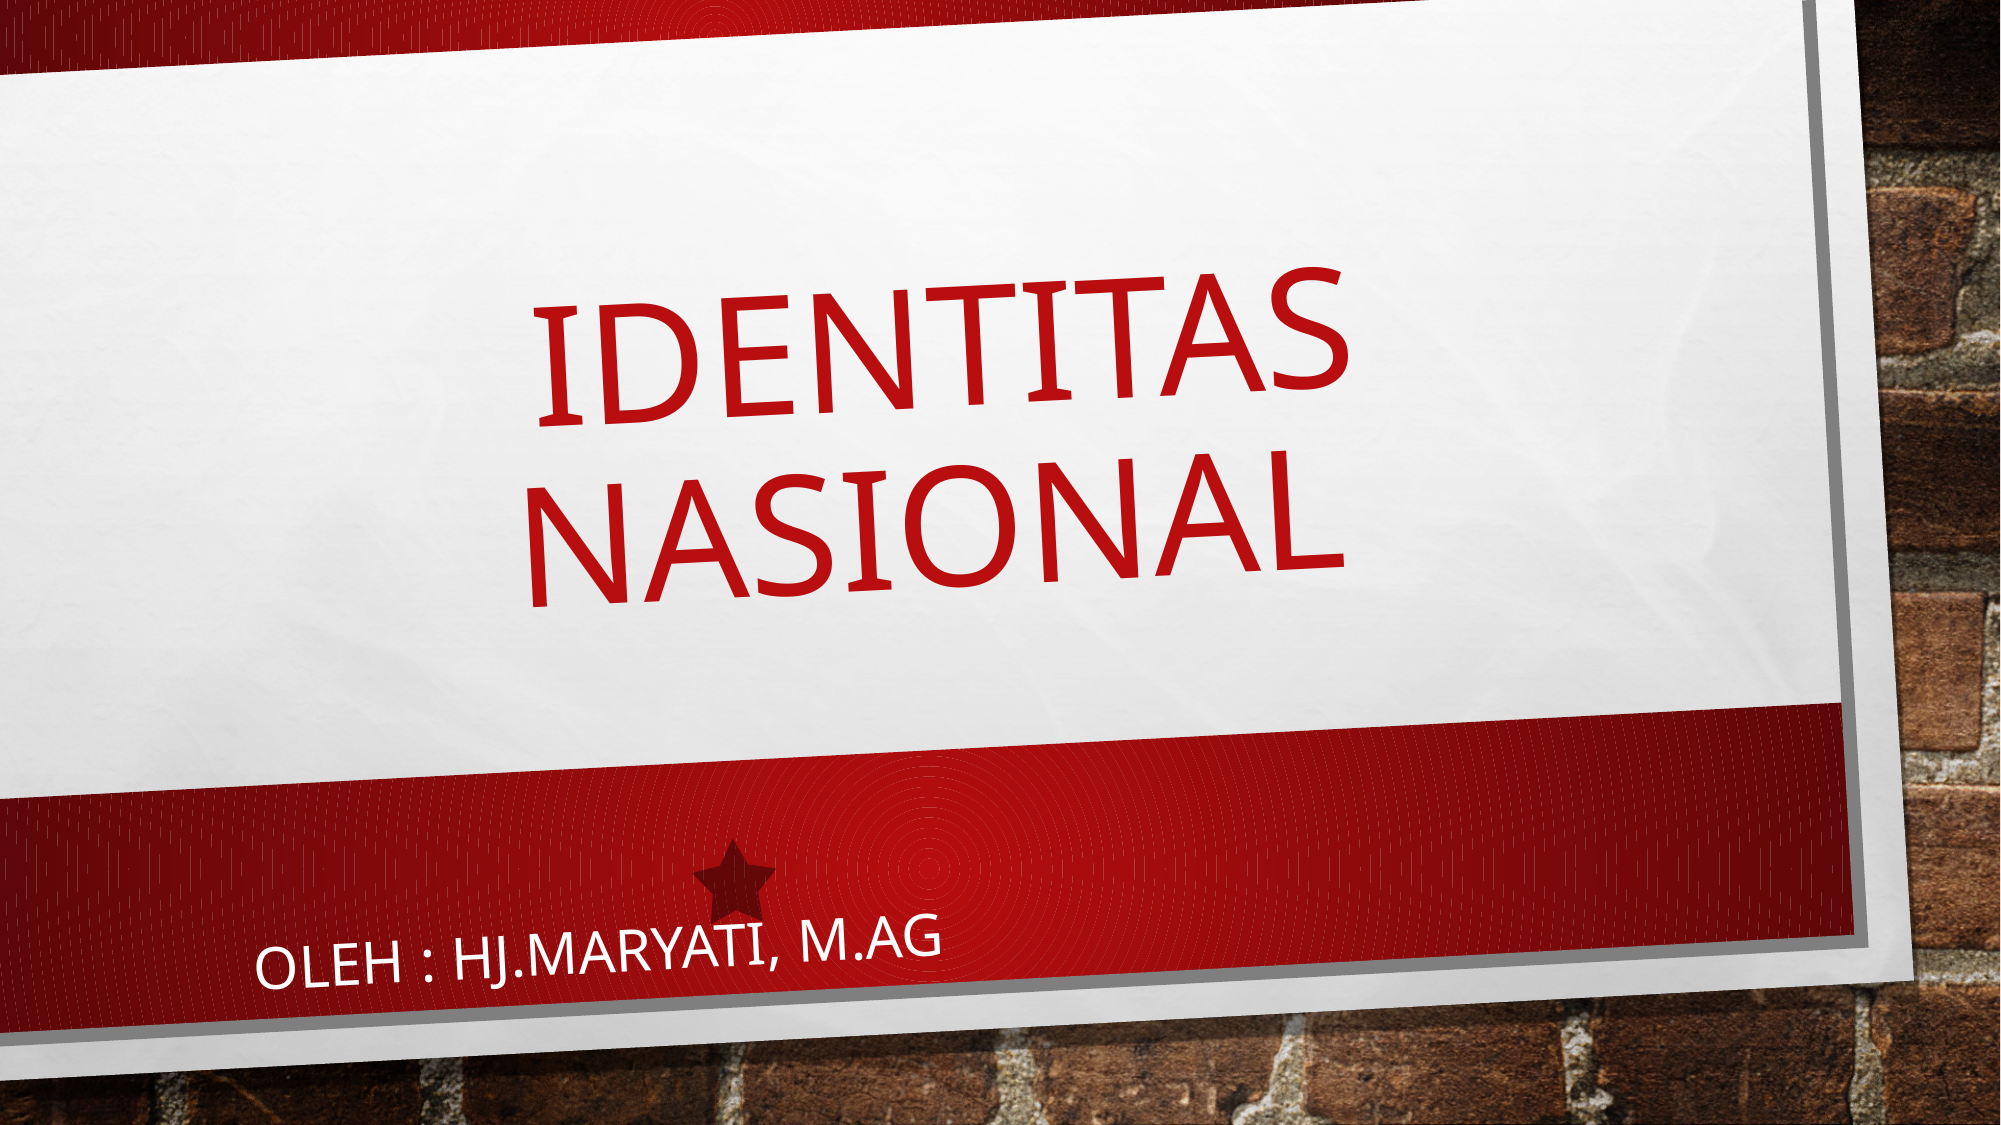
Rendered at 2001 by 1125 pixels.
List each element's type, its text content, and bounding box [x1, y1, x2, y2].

subtitle Oleh : HJ.Maryati, m.ag [235, 827, 1839, 1002]
title Identitas nasional [139, 141, 1753, 672]
